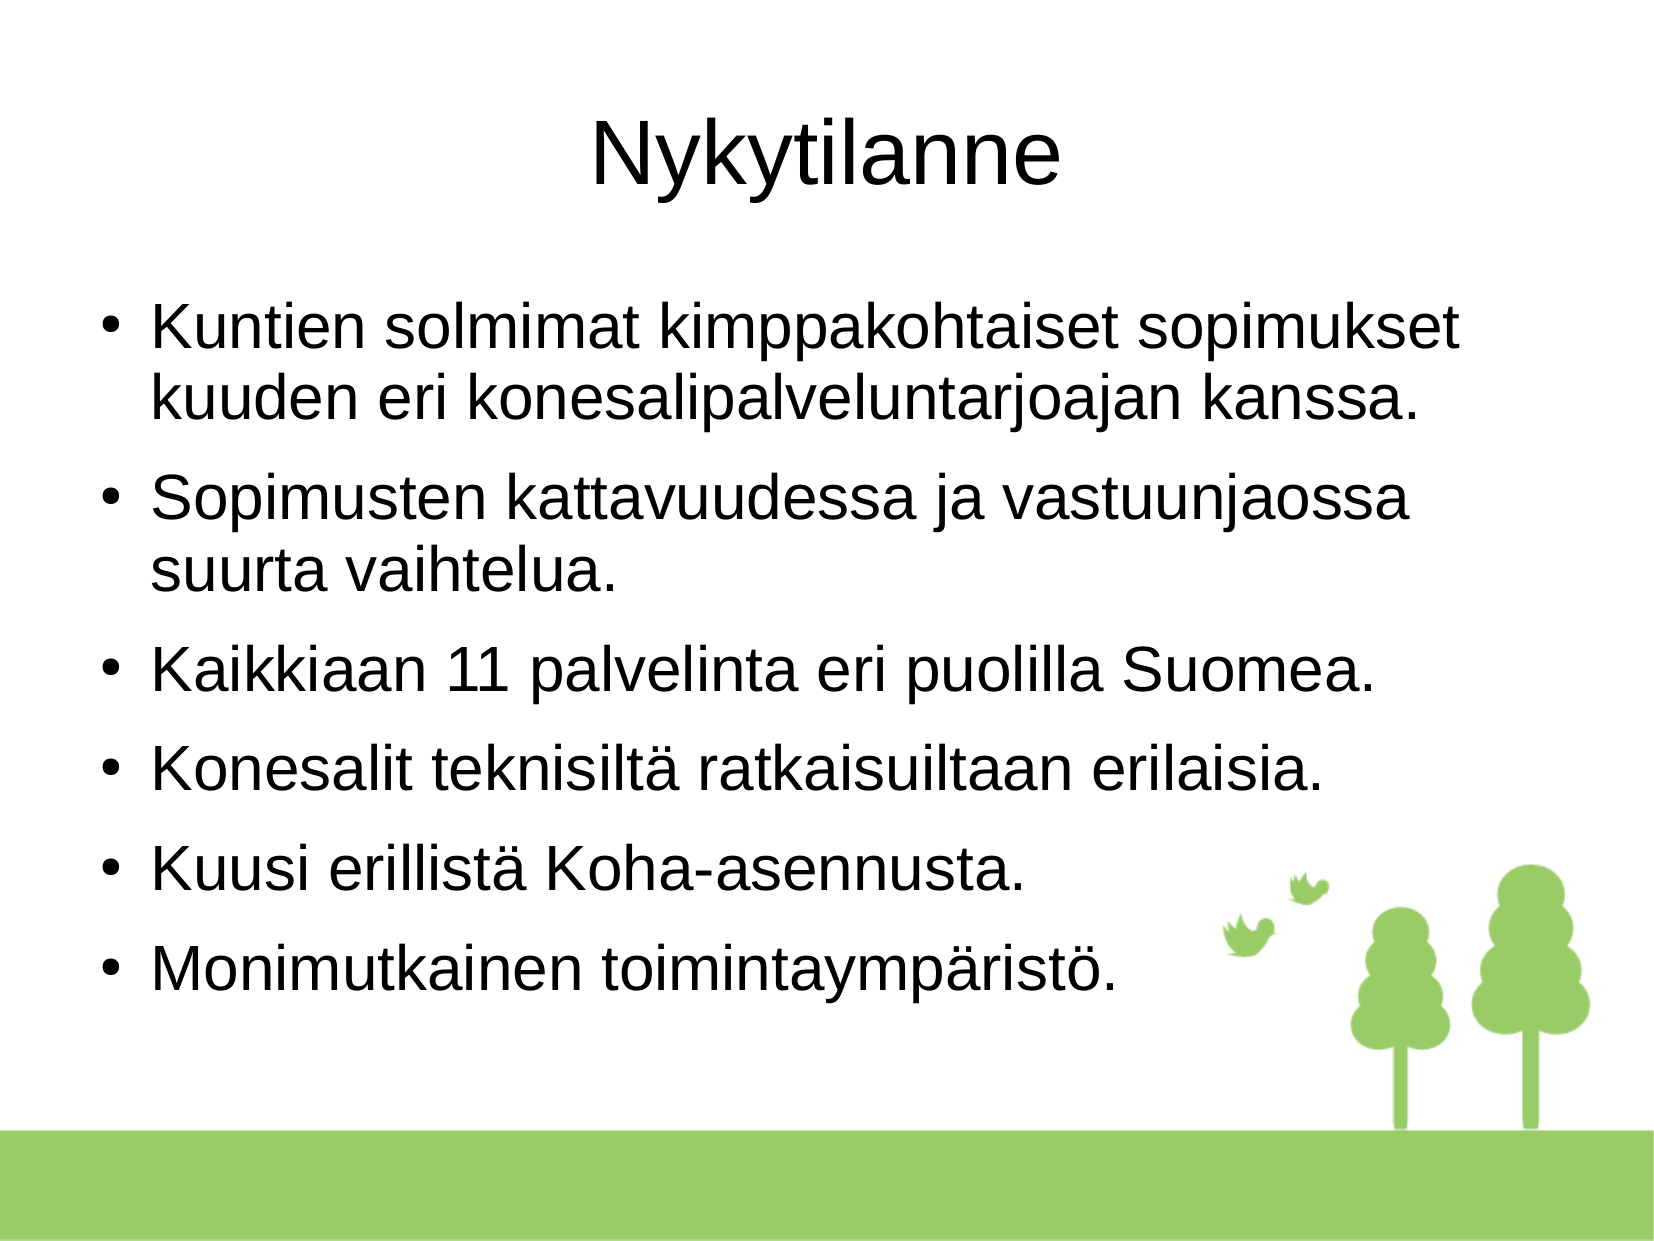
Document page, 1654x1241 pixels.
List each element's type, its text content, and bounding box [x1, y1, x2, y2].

picture [0, 0, 1654, 1241]
title Nykytilanne [82, 49, 1571, 257]
list Kuntien solmimat kimppakohtaiset sopimukset kuuden eri konesalipalveluntarjoajan kanssa. Sopimusten kattavuudessa ja vastuunjaossa suurta vaihtelua. Kaikkiaan 11 palvelinta eri puolilla Suomea. Konesalit teknisiltä ratkaisuiltaan erilaisia. Kuusi erillistä Koha-asennusta. Monimutkainen toimintaympäristö. [82, 290, 1571, 1010]
